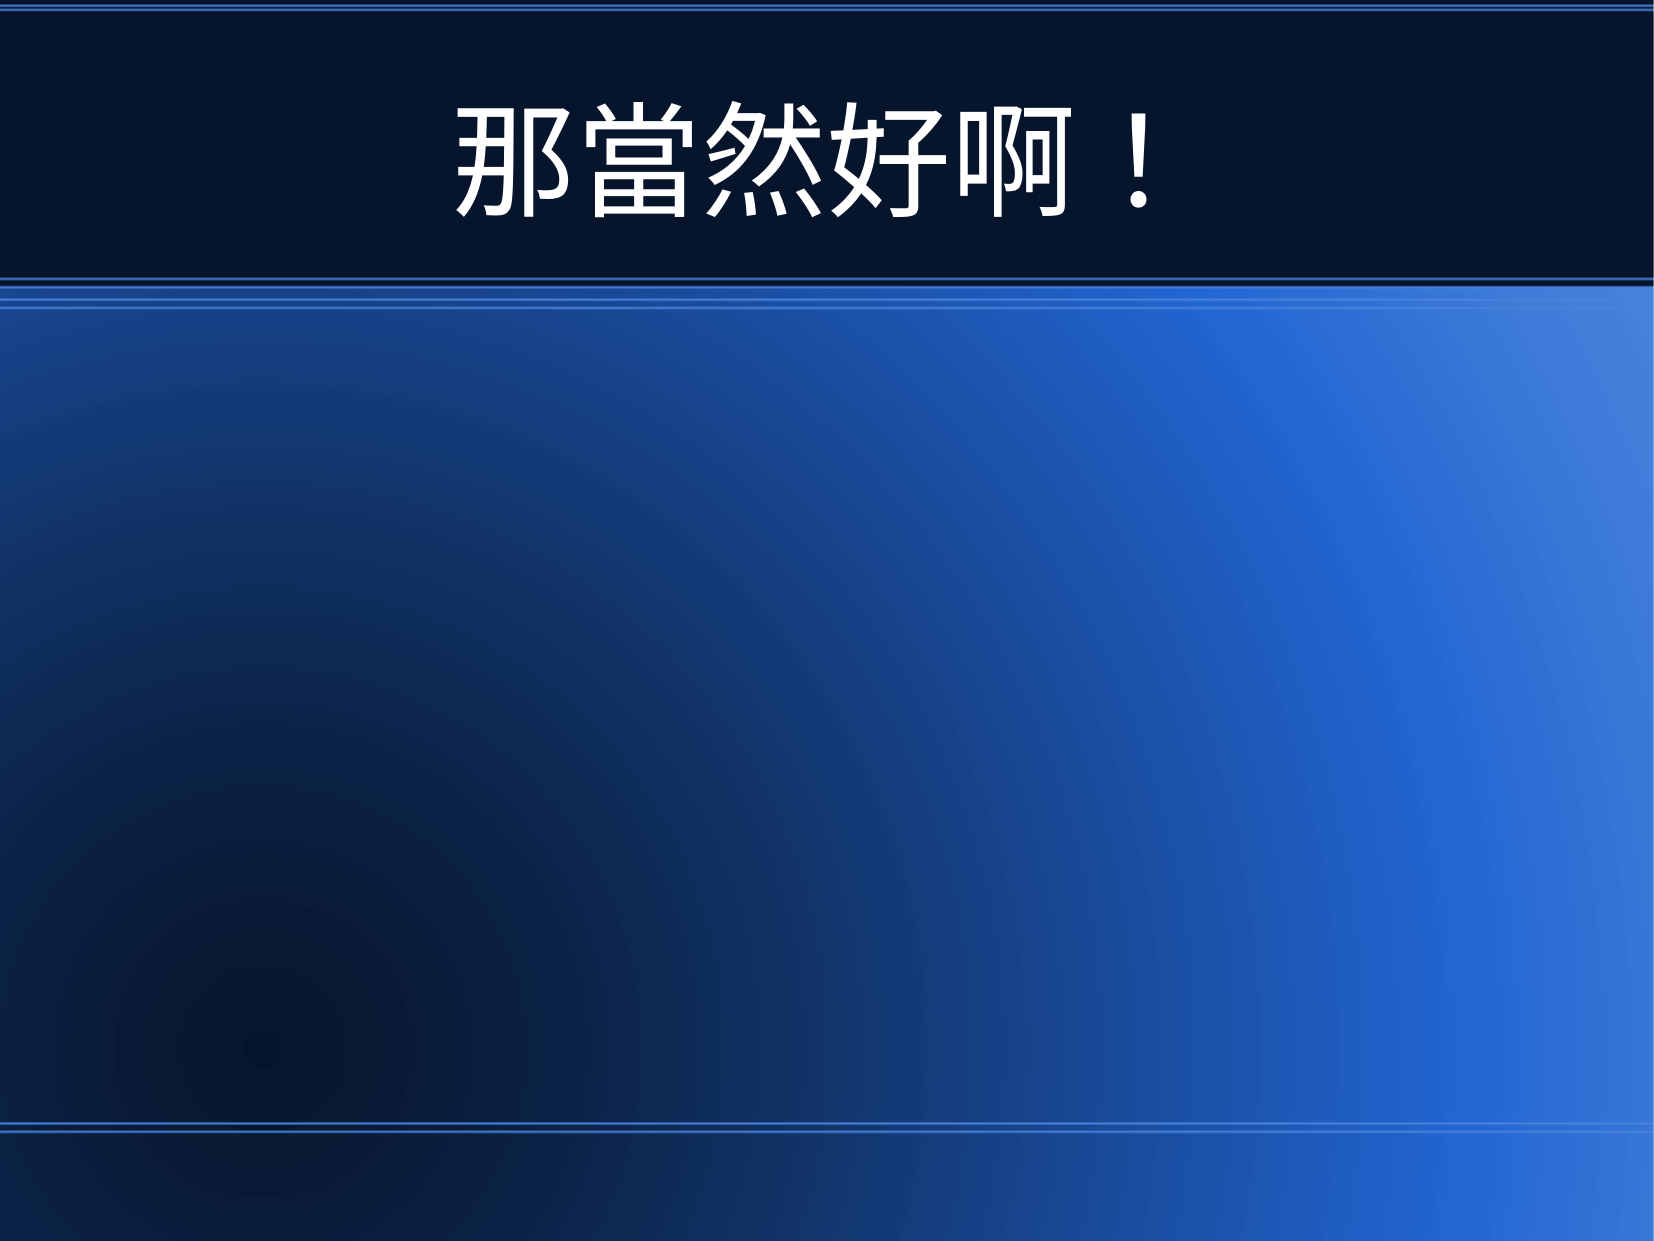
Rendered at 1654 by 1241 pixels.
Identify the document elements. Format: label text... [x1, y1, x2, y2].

picture [0, 0, 1654, 1241]
title 那當然好啊！ [82, 49, 1571, 257]
